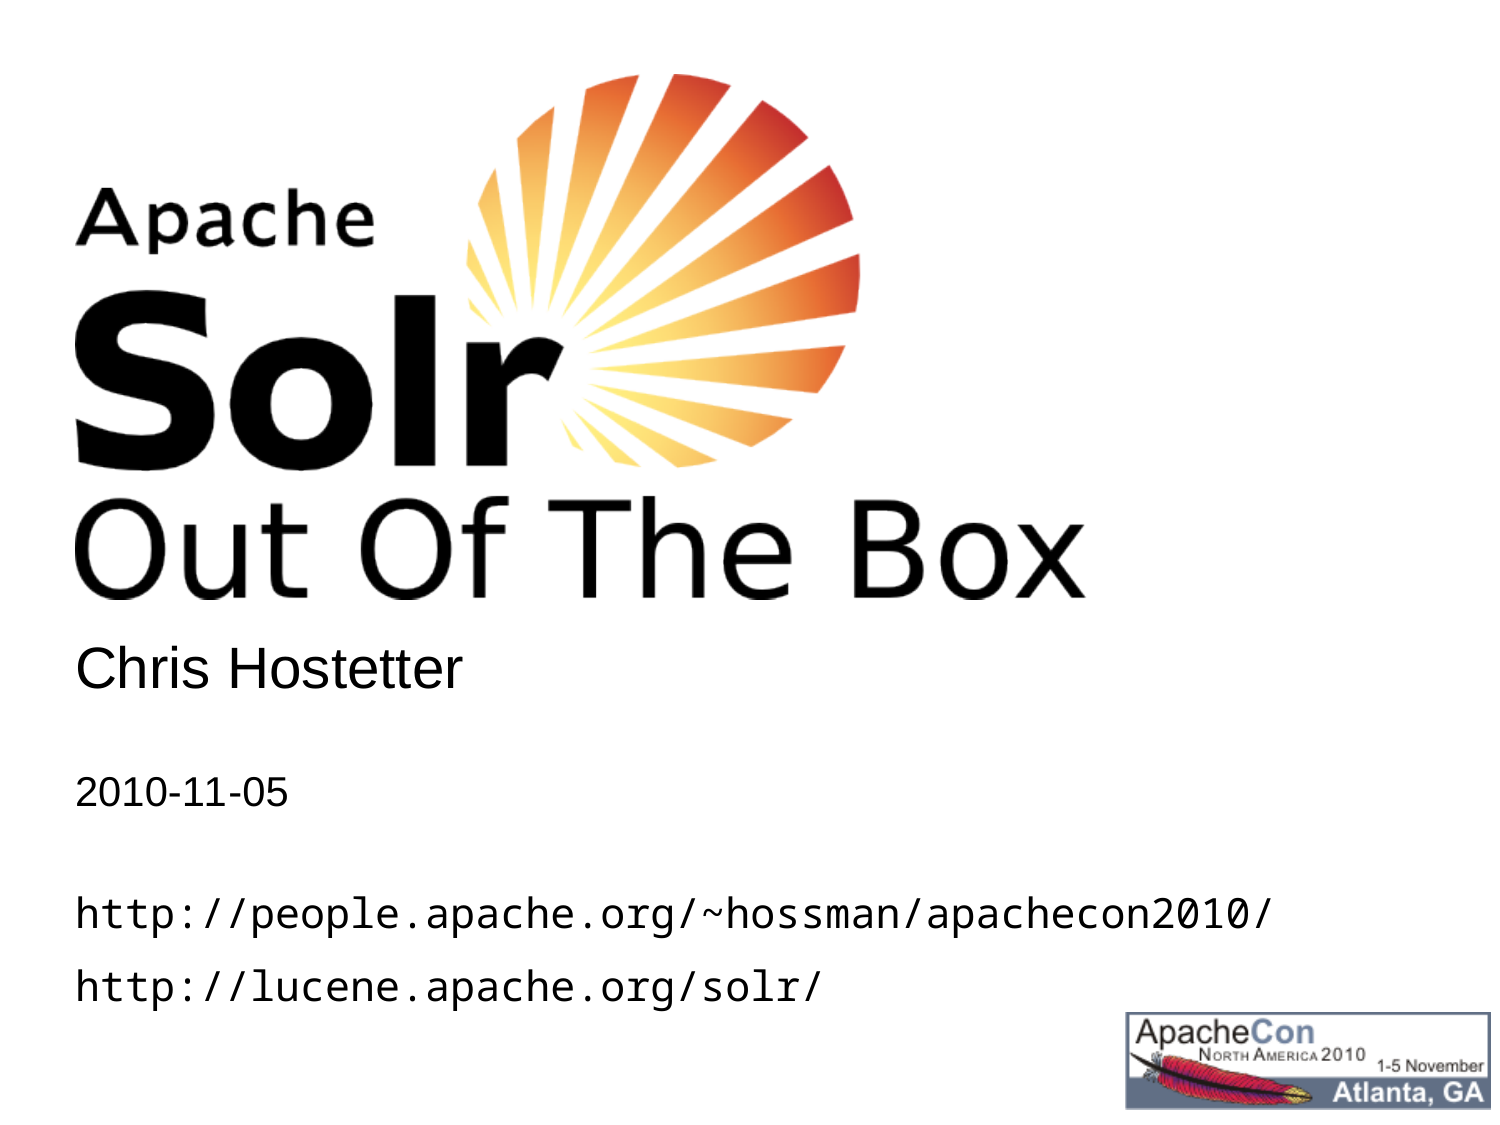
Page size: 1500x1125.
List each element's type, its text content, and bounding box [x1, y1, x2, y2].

subtitle Chris Hostetter 2010-11-05 http://people.apache.org/~hossman/apachecon2010/ http://lucene.apache.org/solr/ [75, 637, 1426, 1013]
picture [1125, 1012, 1491, 1110]
picture [75, 74, 1125, 600]
